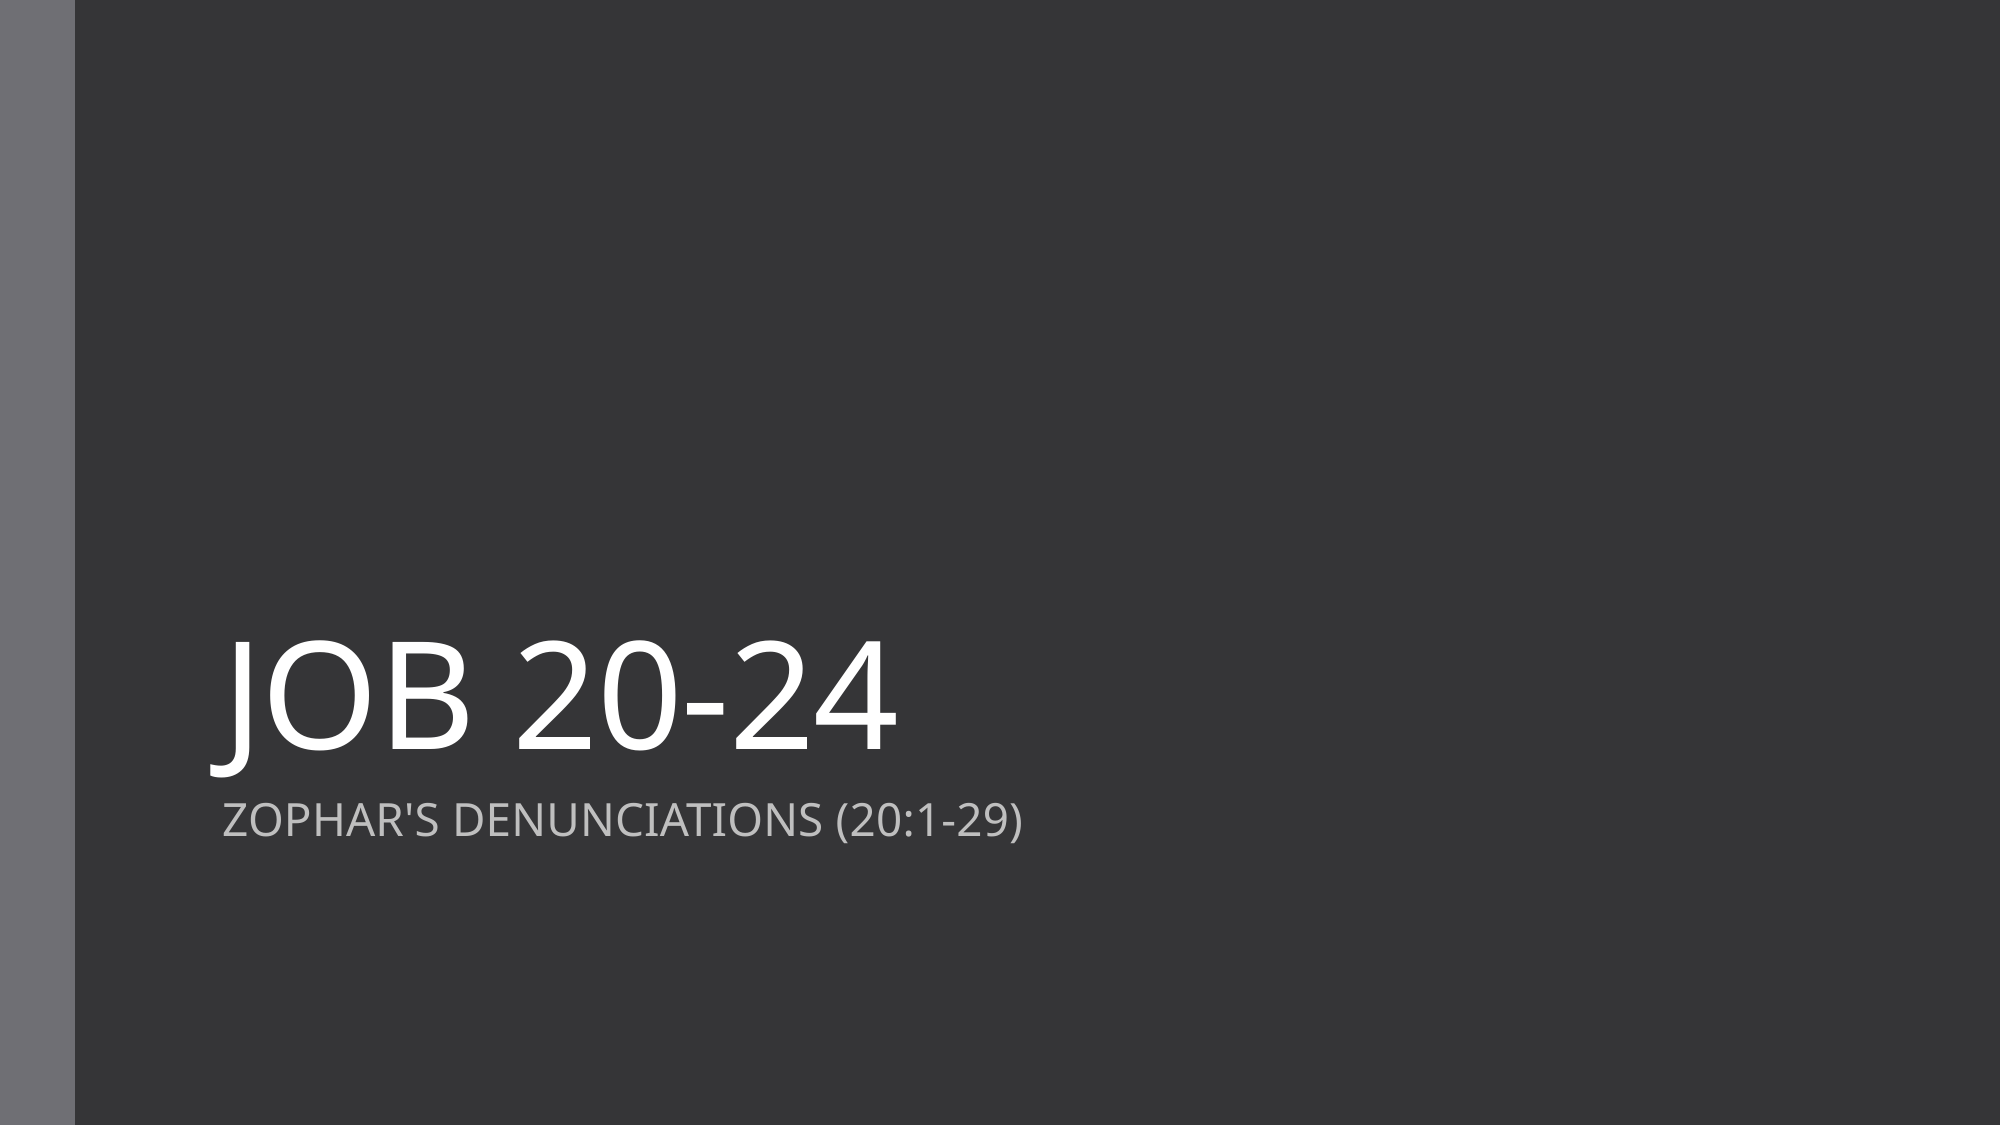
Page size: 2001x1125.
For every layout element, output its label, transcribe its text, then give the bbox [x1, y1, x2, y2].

subtitle ZOPHAR'S DENUNCIATIONS (20:1-29) [206, 787, 1752, 1066]
title JOB 20-24 [206, 124, 1752, 787]
